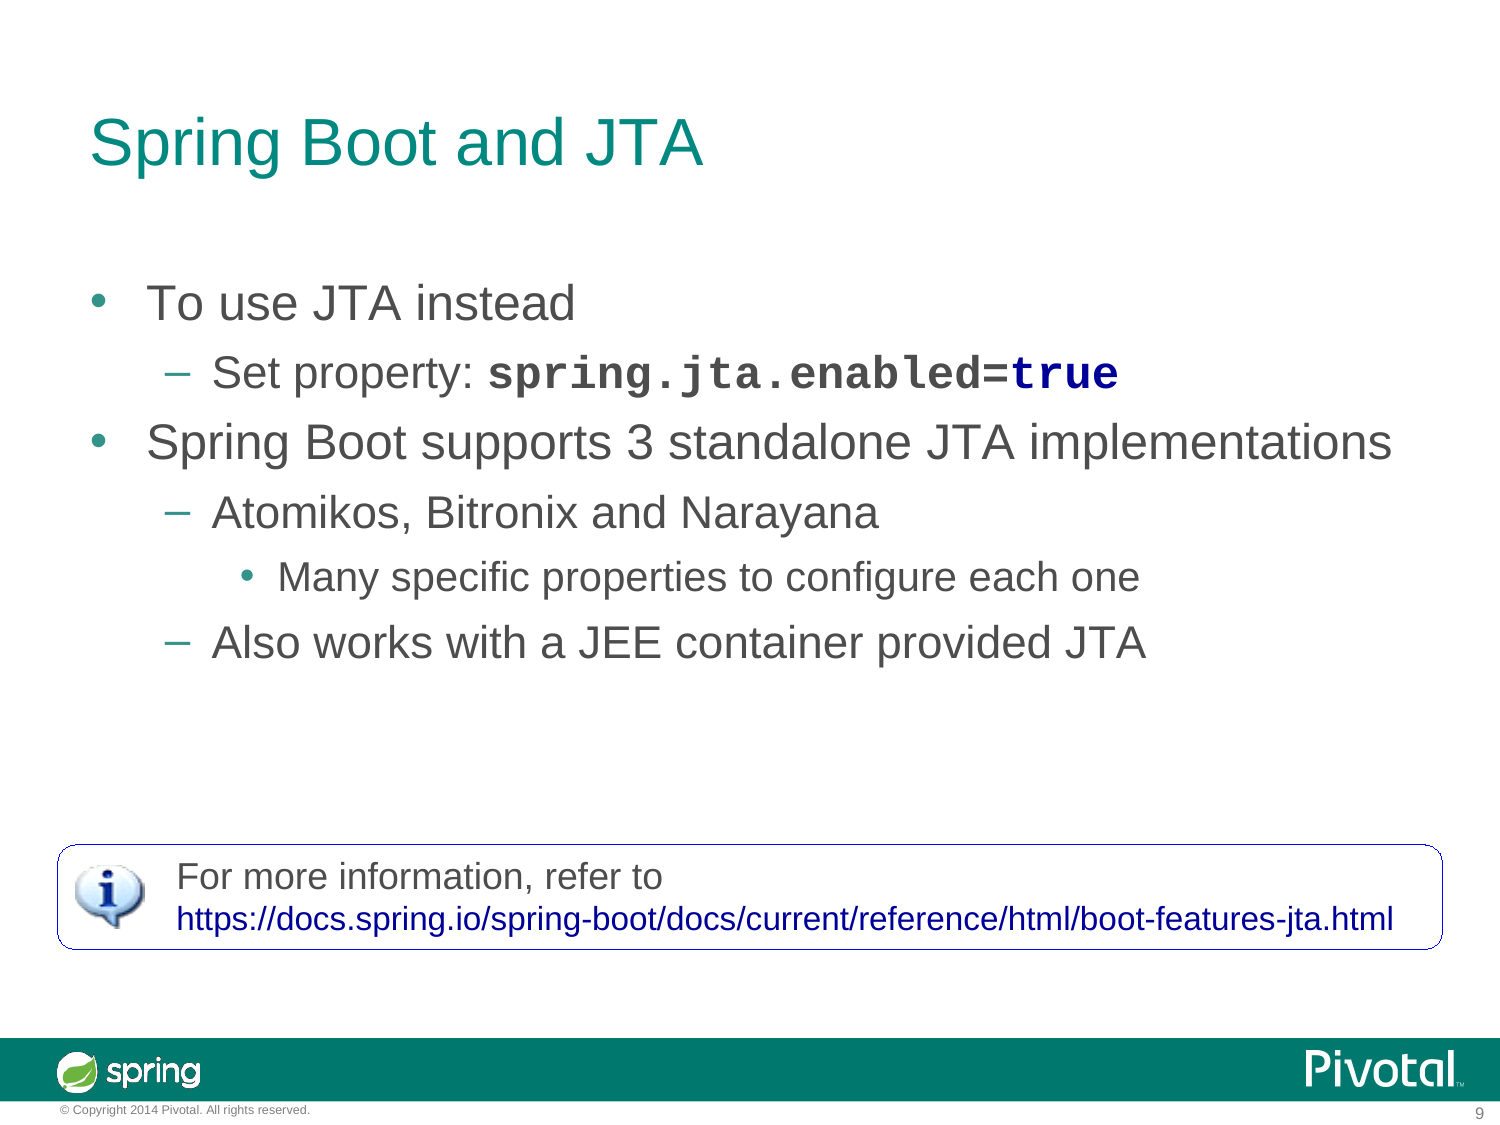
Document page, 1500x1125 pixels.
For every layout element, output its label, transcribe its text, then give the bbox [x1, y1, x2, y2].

picture [32, 1041, 210, 1103]
list To use JTA instead Set property: spring.jta.enabled=true Spring Boot supports 3 standalone JTA implementations Atomikos, Bitronix and Narayana Many specific properties to configure each one Also works with a JEE container provided JTA [75, 262, 1426, 844]
text_box [57, 844, 161, 950]
title Spring Boot and JTA [75, 45, 1426, 233]
picture [75, 865, 145, 929]
picture [1306, 1050, 1464, 1087]
text_box [1430, 845, 1443, 949]
text_box For more information, refer to https://docs.spring.io/spring-boot/docs/current/reference/html/boot-features-jta.html [161, 844, 1430, 950]
